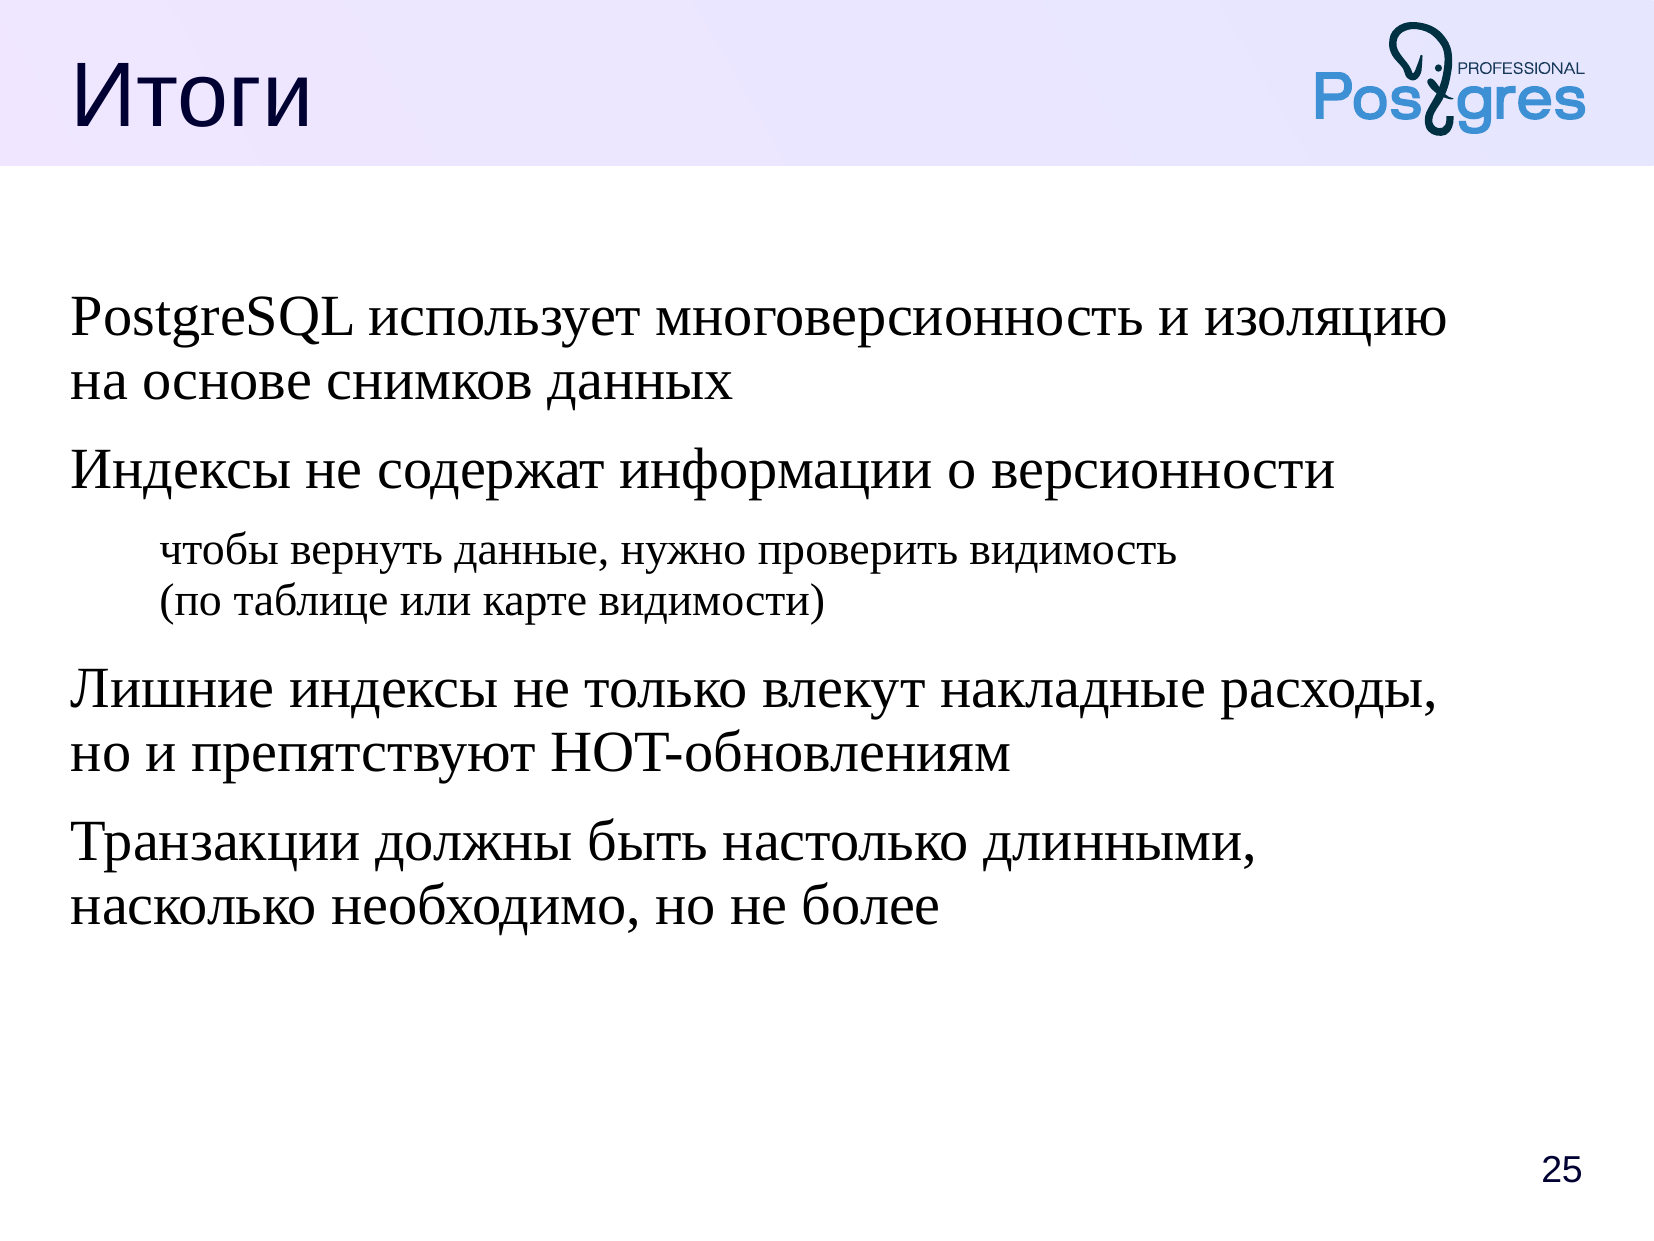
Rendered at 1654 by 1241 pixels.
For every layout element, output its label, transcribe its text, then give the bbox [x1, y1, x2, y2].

title Итоги [70, 43, 1241, 147]
list PostgreSQL использует многоверсионность и изоляцию на основе снимков данных Индексы не содержат информации о версионности чтобы вернуть данные, нужно проверить видимость (по таблице или карте видимости) Лишние индексы не только влекут накладные расходы, но и препятствуют HOT-обновлениям Транзакции должны быть настолько длинными, насколько необходимо, но не более [70, 283, 1583, 1134]
